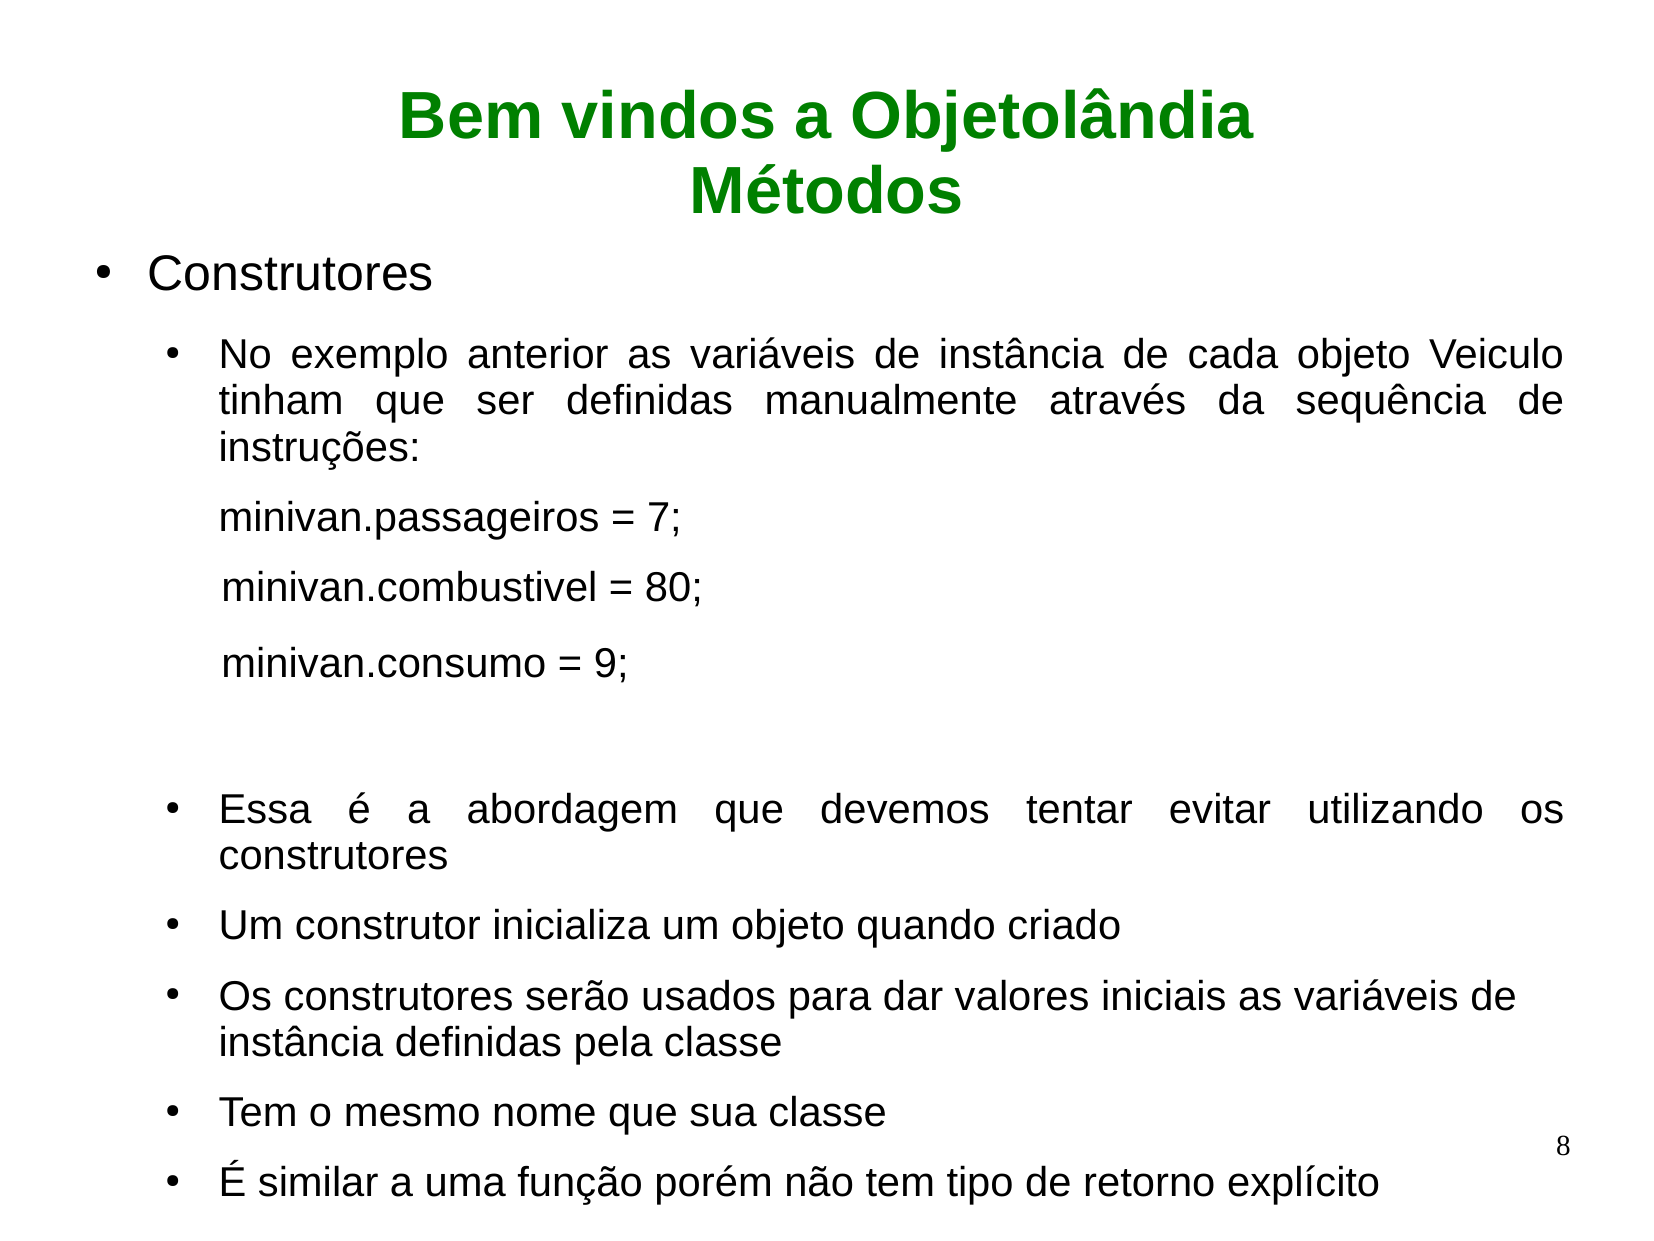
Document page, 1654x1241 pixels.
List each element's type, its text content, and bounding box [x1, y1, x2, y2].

title Bem vindos a Objetolândia Métodos [82, 49, 1571, 257]
list Construtores No exemplo anterior as variáveis de instância de cada objeto Veiculo tinham que ser definidas manualmente através da sequência de instruções: minivan.passageiros = 7; minivan.combustivel = 80; minivan.consumo = 9; Essa é a abordagem que devemos tentar evitar utilizando os construtores Um construtor inicializa um objeto quando criado Os construtores serão usados para dar valores iniciais as variáveis de instância definidas pela classe Tem o mesmo nome que sua classe É similar a uma função porém não tem tipo de retorno explícito [76, 245, 1565, 1214]
